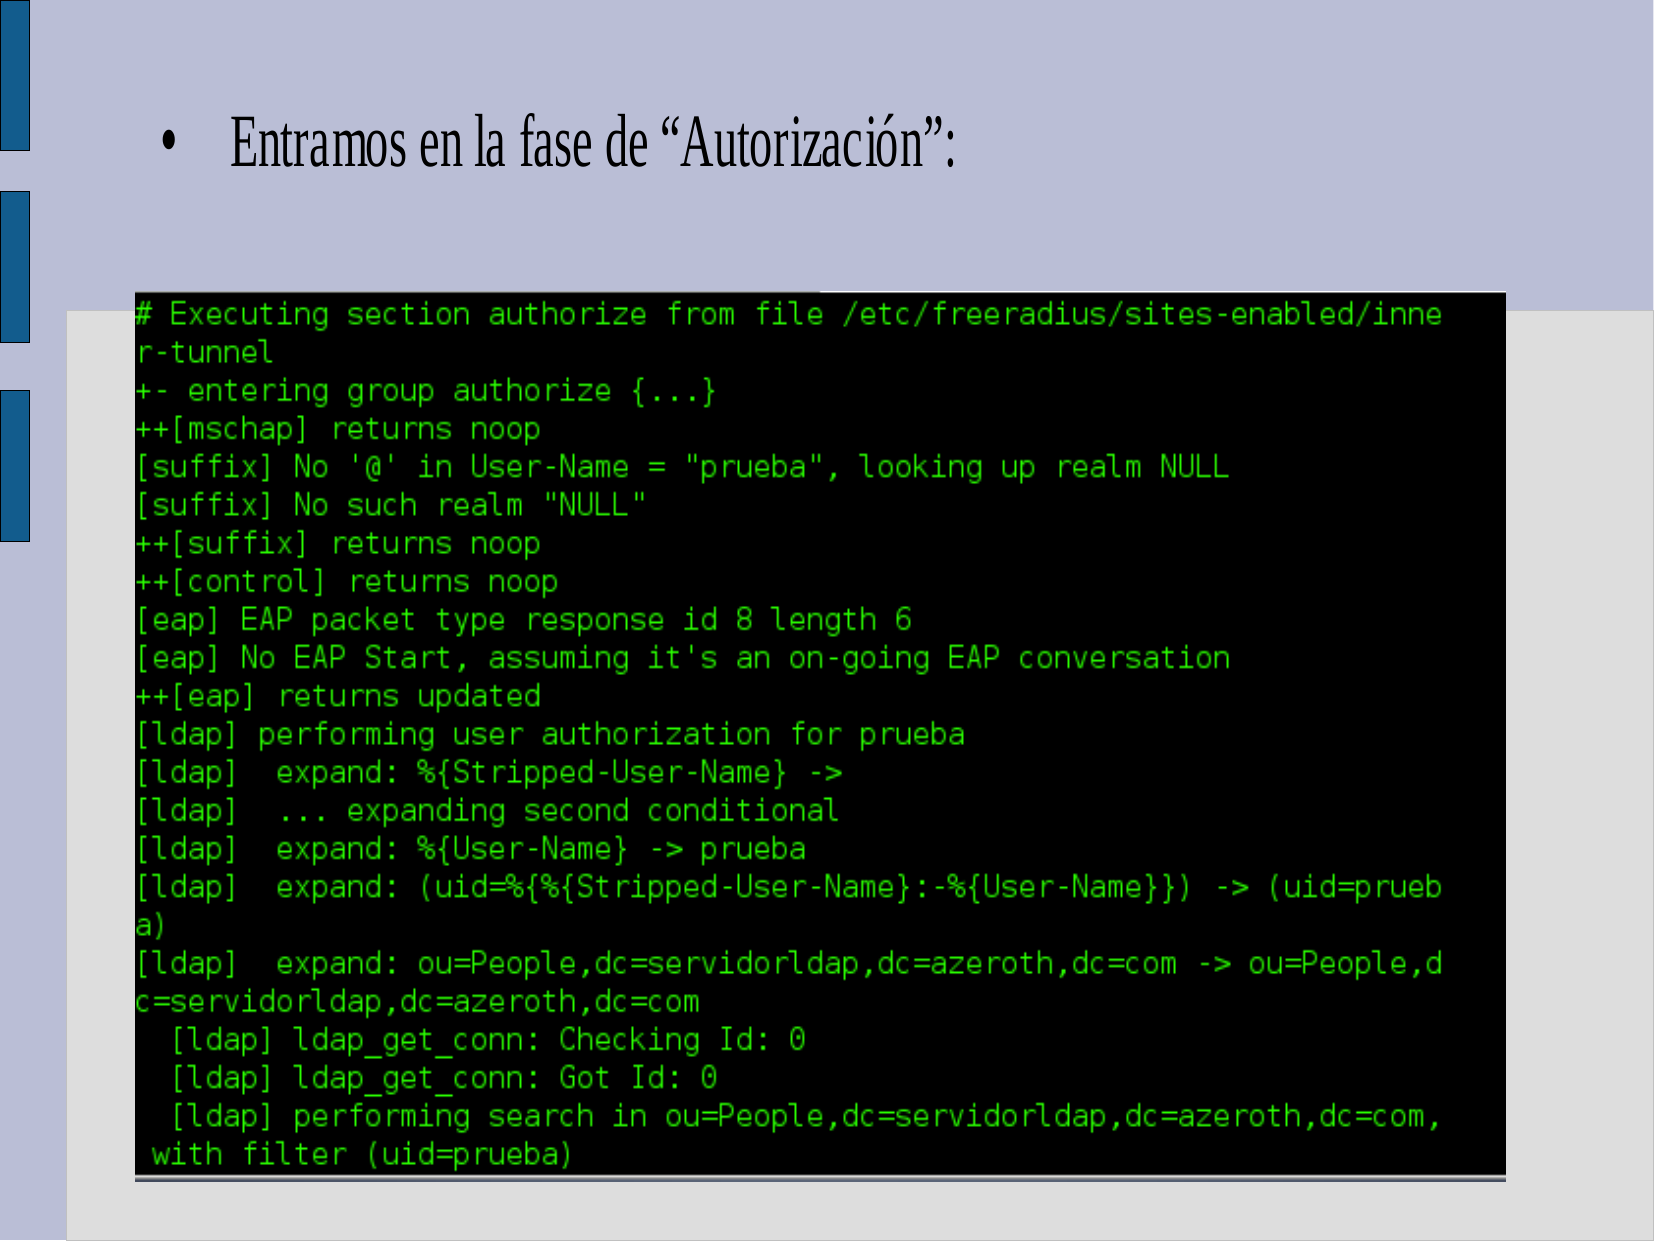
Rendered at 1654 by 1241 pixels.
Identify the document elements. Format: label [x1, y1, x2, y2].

chart [88, 88, 1654, 621]
picture [135, 291, 1506, 1182]
